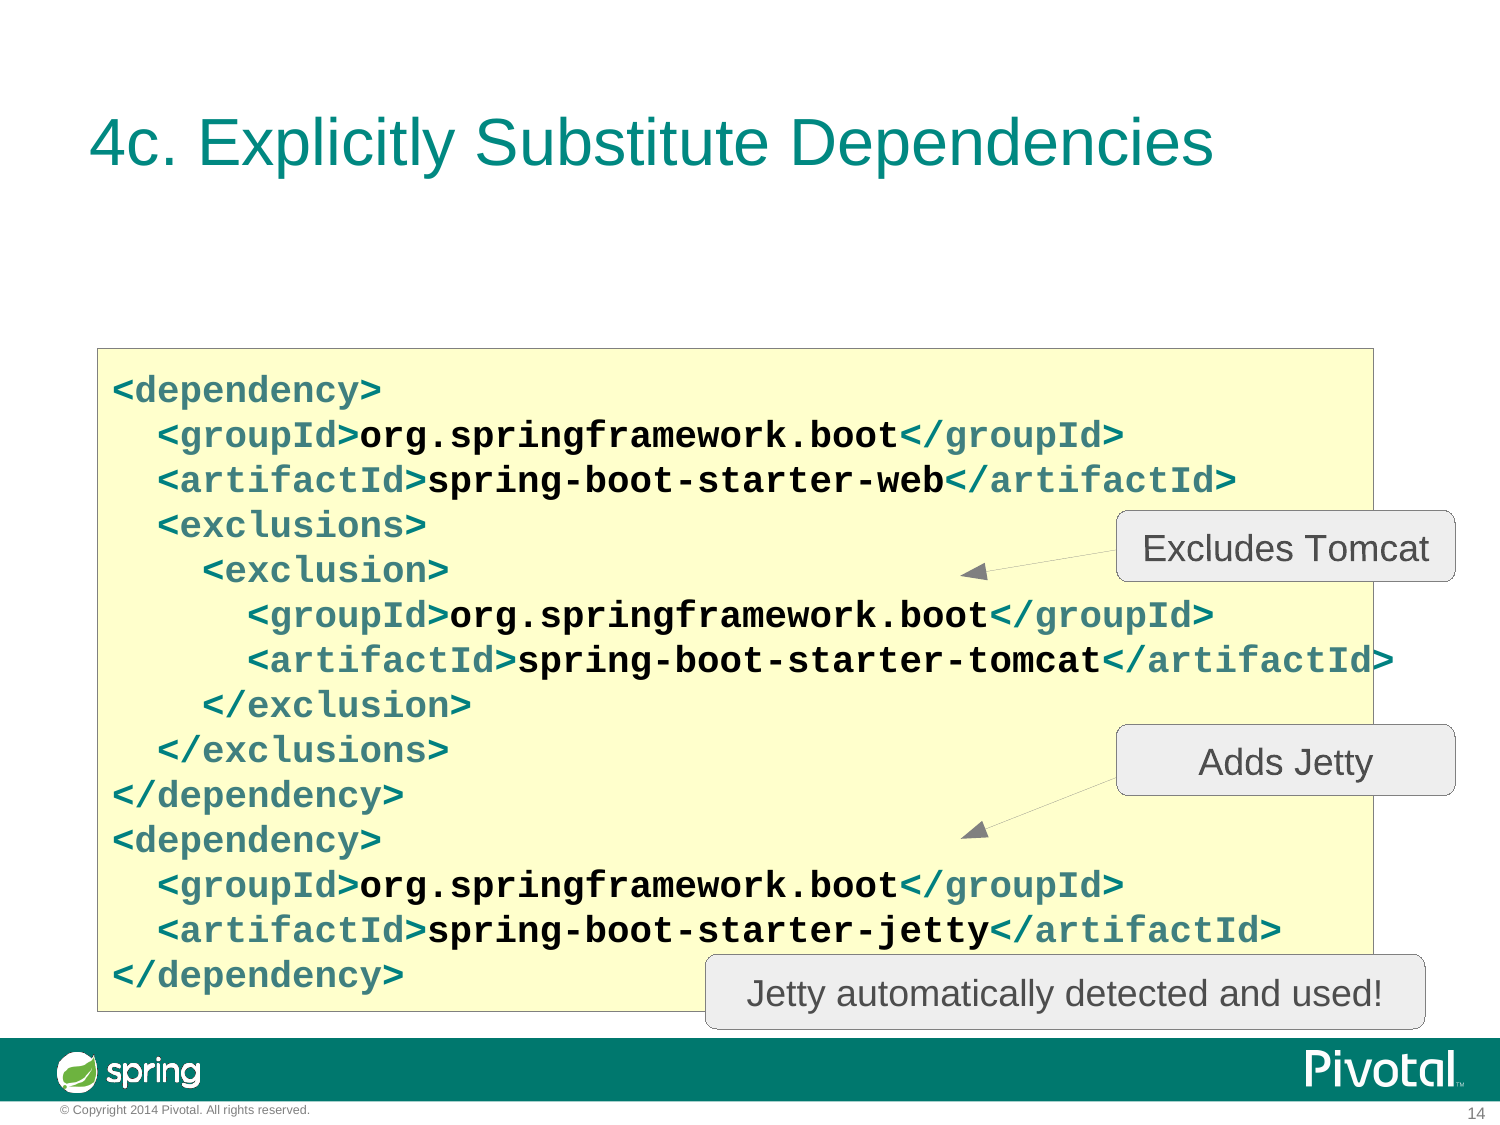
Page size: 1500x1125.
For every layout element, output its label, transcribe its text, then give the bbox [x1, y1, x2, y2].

picture [1306, 1050, 1464, 1087]
title 4c. Explicitly Substitute Dependencies [75, 45, 1426, 233]
text_box Excludes Tomcat [1116, 510, 1456, 582]
text_box Jetty automatically detected and used! [705, 954, 1426, 1030]
picture [32, 1041, 210, 1103]
text_box Adds Jetty [1116, 724, 1456, 796]
text_box <dependency> <groupId>org.springframework.boot</groupId> <artifactId>spring-boot-starter-web</artifactId> <exclusions> <exclusion> <groupId>org.springframework.boot</groupId> <artifactId>spring-boot-starter-tomcat</artifactId> </exclusion> </exclusions> </dependency> <dependency> <groupId>org.springframework.boot</groupId> <artifactId>spring-boot-starter-jetty</artifactId> </dependency> [97, 348, 1374, 1012]
